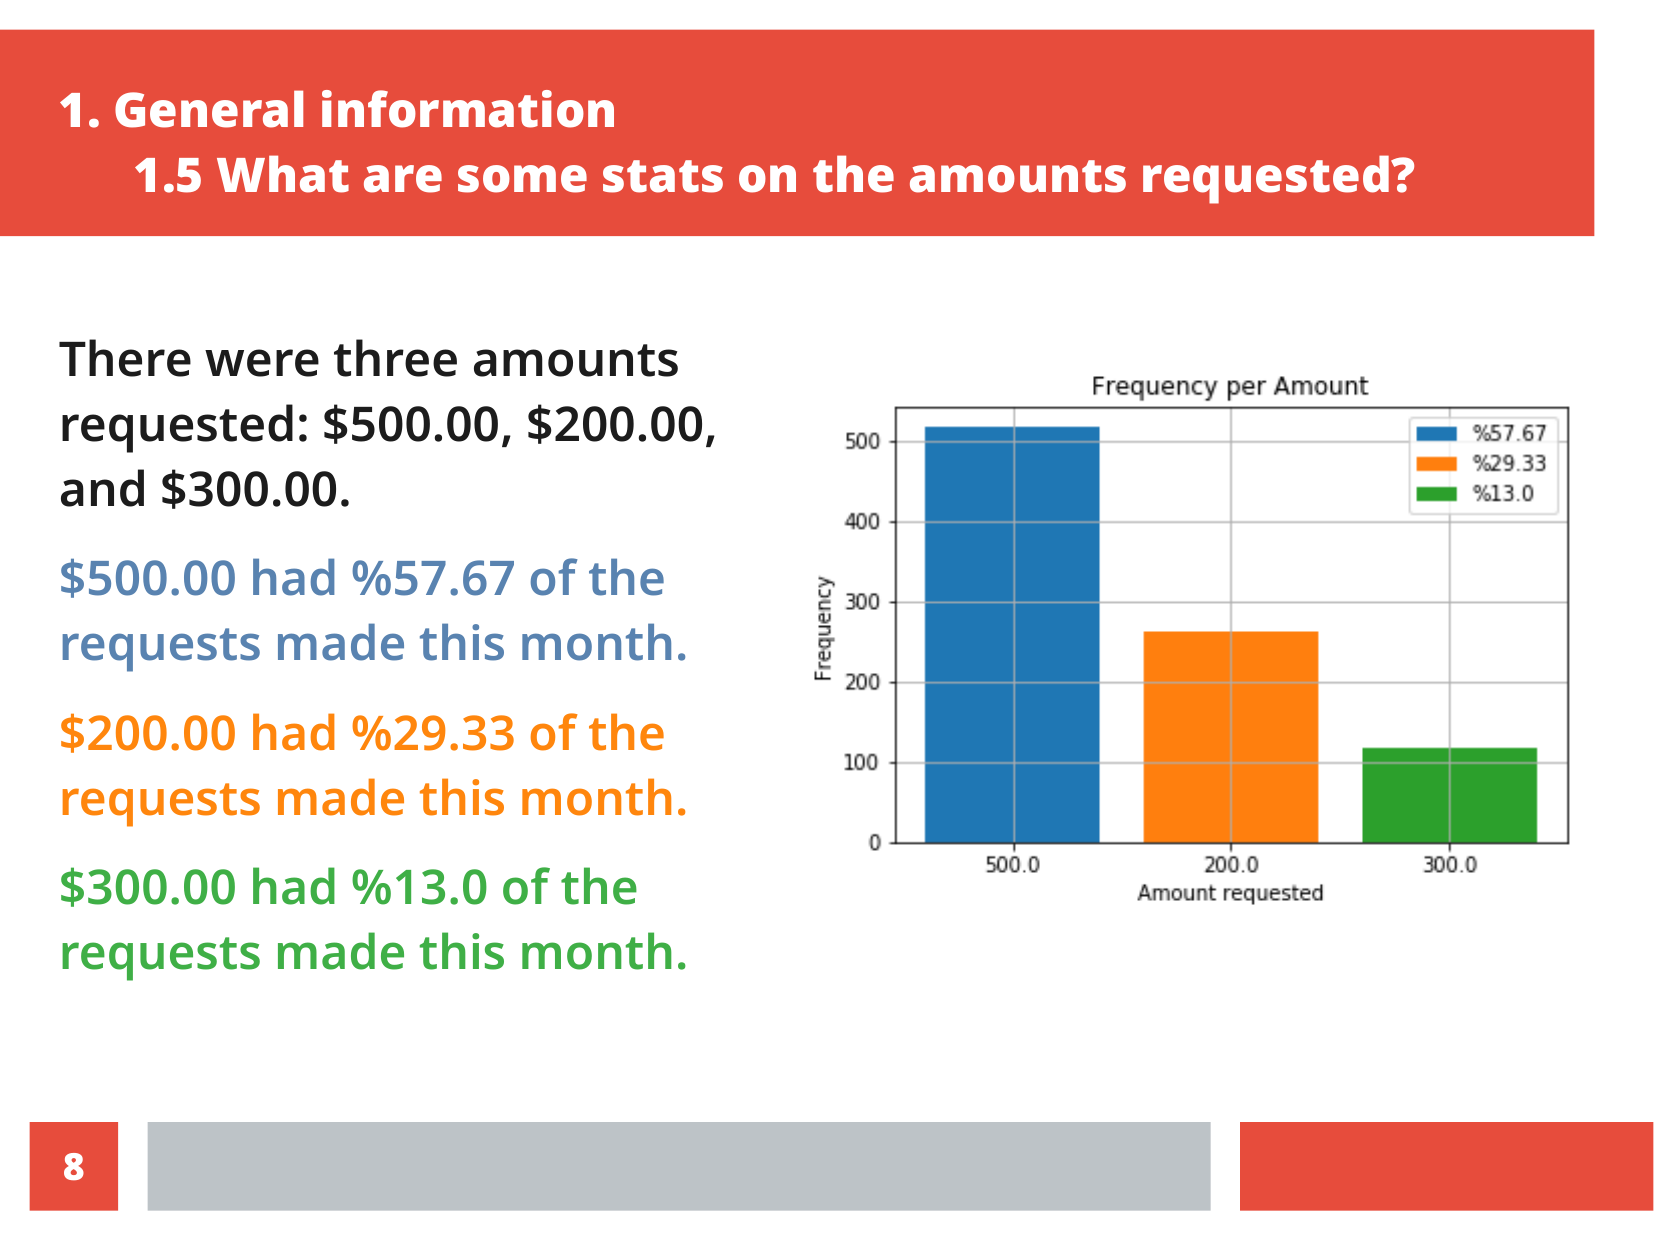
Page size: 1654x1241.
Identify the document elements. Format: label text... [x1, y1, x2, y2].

picture [811, 337, 1654, 915]
list There were three amounts requested: $500.00, $200.00, and $300.00. $500.00 had %57.67 of the requests made this month. $200.00 had %29.33 of the requests made this month. $300.00 had %13.0 of the requests made this month. [59, 324, 811, 1093]
title 1. General information 1.5 What are some stats on the amounts requested? [59, 59, 1595, 207]
